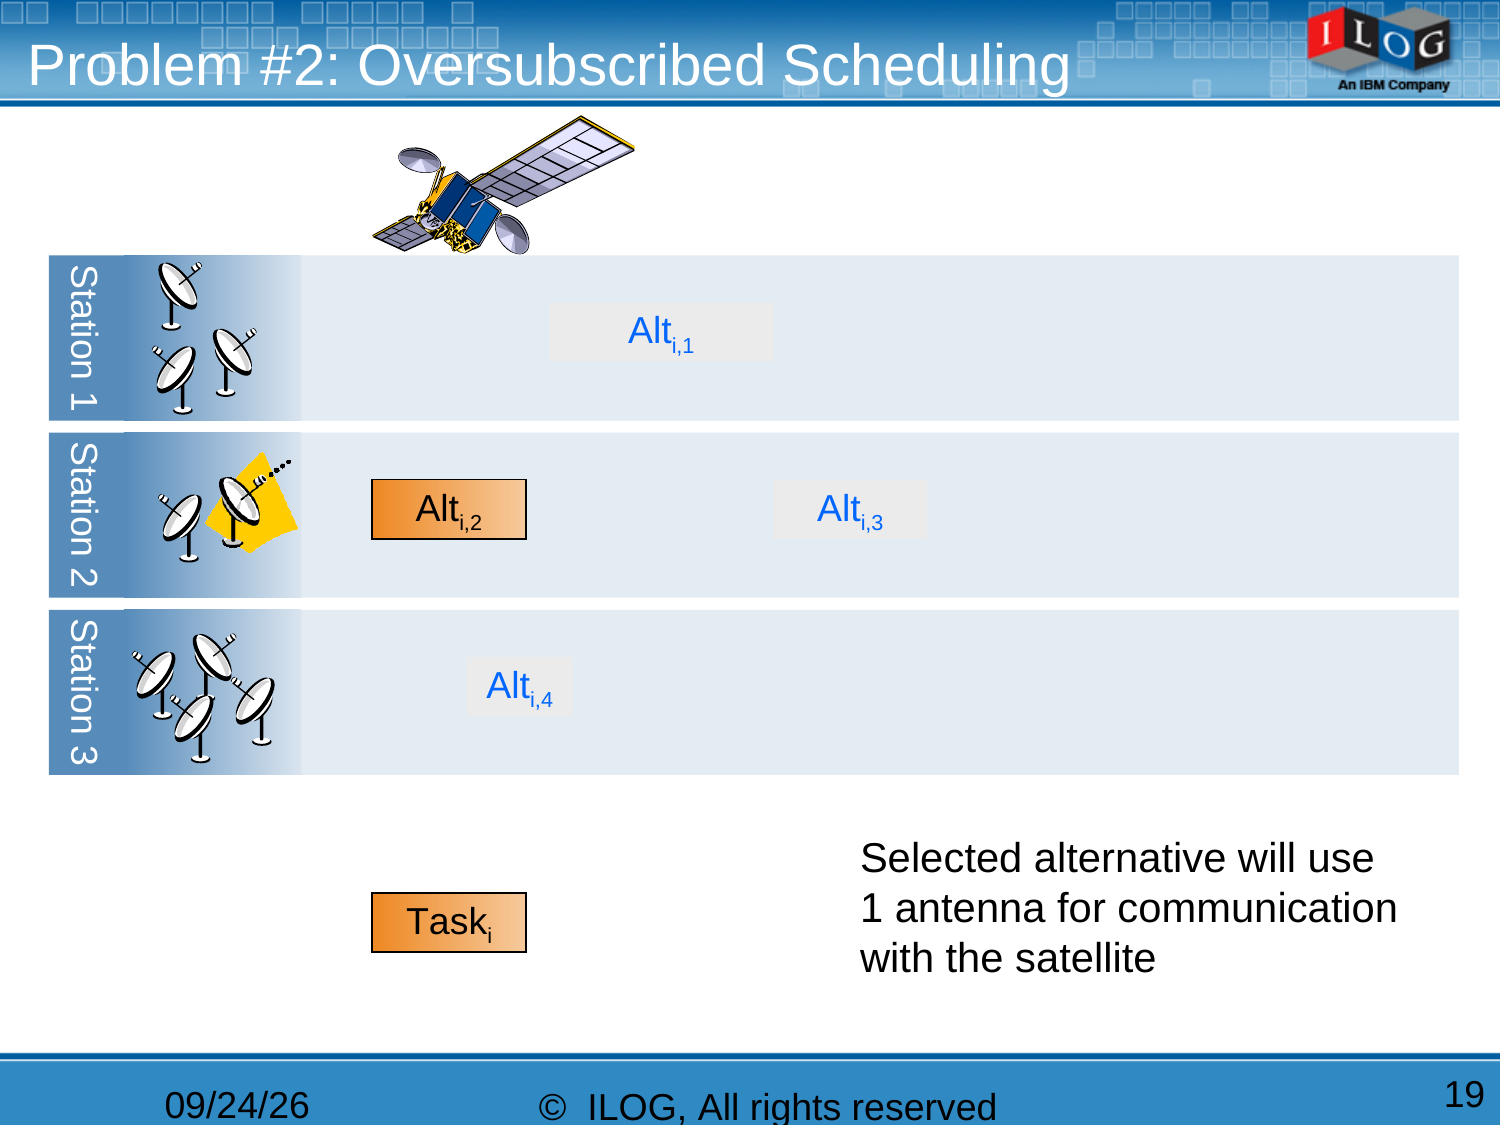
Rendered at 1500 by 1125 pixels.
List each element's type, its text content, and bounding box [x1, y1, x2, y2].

text_box Station 2 [48, 432, 124, 598]
text_box Taski [372, 893, 526, 953]
picture [0, 0, 1500, 1125]
text_box Station 3 [48, 609, 124, 775]
text_box Alti,1 [549, 302, 774, 362]
text_box [124, 609, 1459, 775]
text_box [124, 432, 1459, 598]
text_box Station 1 [48, 255, 124, 421]
text_box Selected alternative will use 1 antenna for communication with the satellite [845, 822, 1414, 989]
picture [775, 1102, 785, 1118]
text_box Alti,2 [372, 479, 526, 539]
title Problem #2: Oversubscribed Scheduling [12, 0, 1300, 144]
text_box [124, 255, 1459, 421]
text_box Alti,4 [466, 656, 573, 717]
text_box Alti,3 [773, 479, 928, 539]
